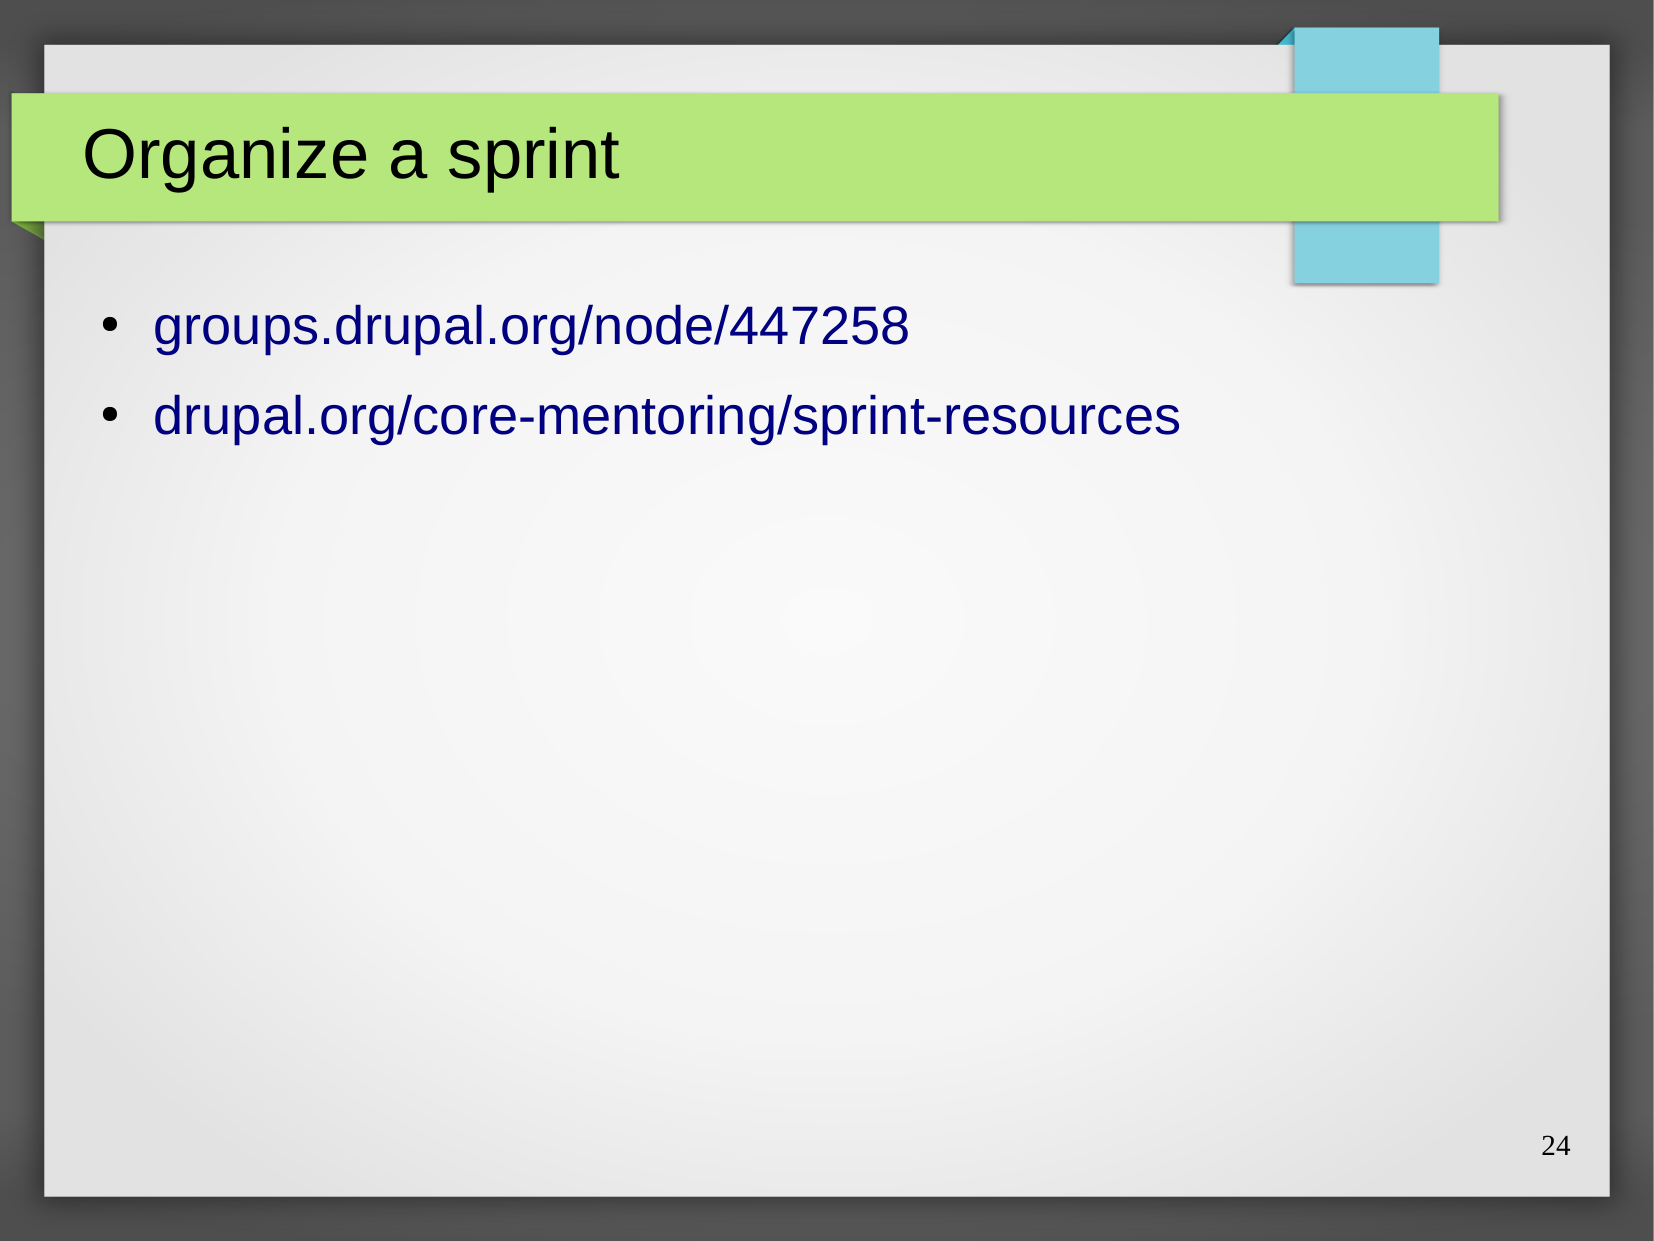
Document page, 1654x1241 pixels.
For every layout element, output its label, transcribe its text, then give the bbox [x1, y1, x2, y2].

picture [0, 0, 1654, 1241]
list groups.drupal.org/node/447258 drupal.org/core-mentoring/sprint-resources [82, 295, 1571, 1015]
title Organize a sprint [82, 94, 1264, 213]
